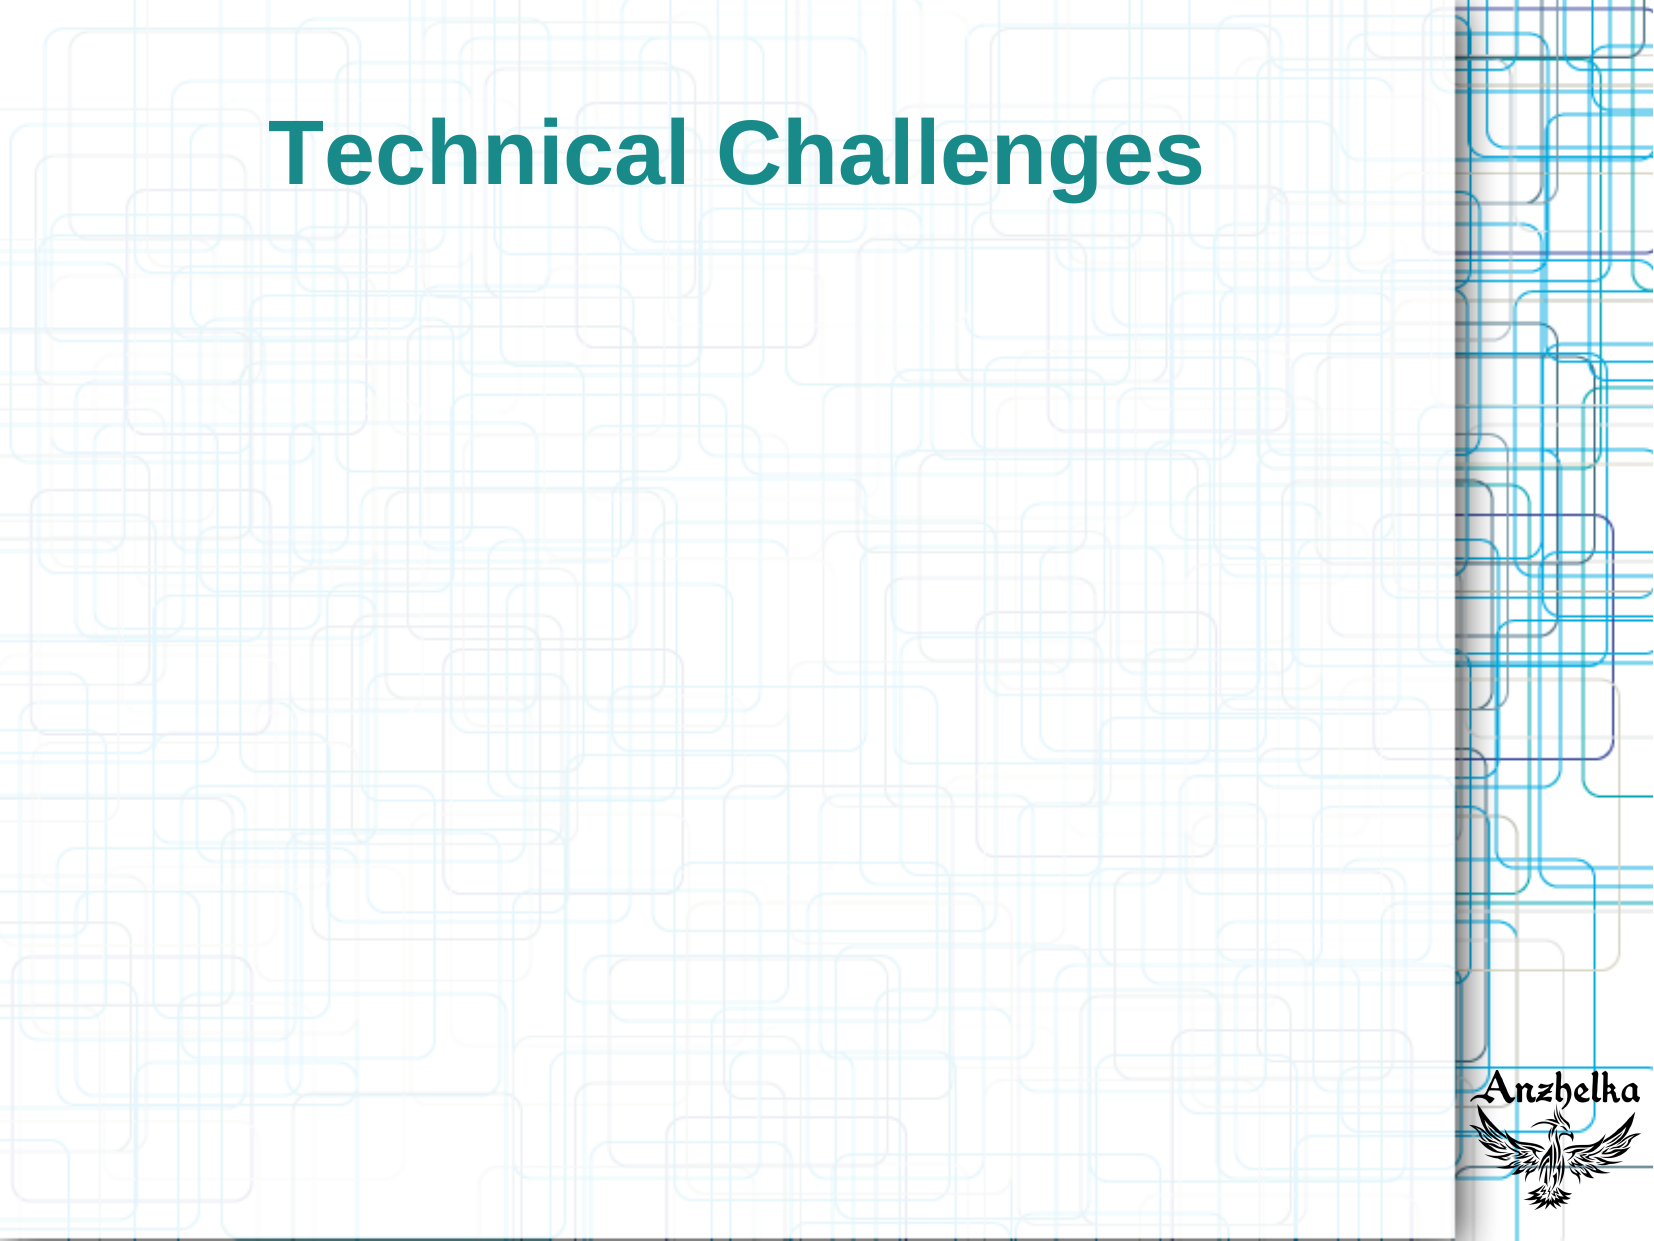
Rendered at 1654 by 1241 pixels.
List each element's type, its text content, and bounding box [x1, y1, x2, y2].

picture [0, 0, 1654, 1241]
title Technical Challenges [58, 49, 1417, 257]
